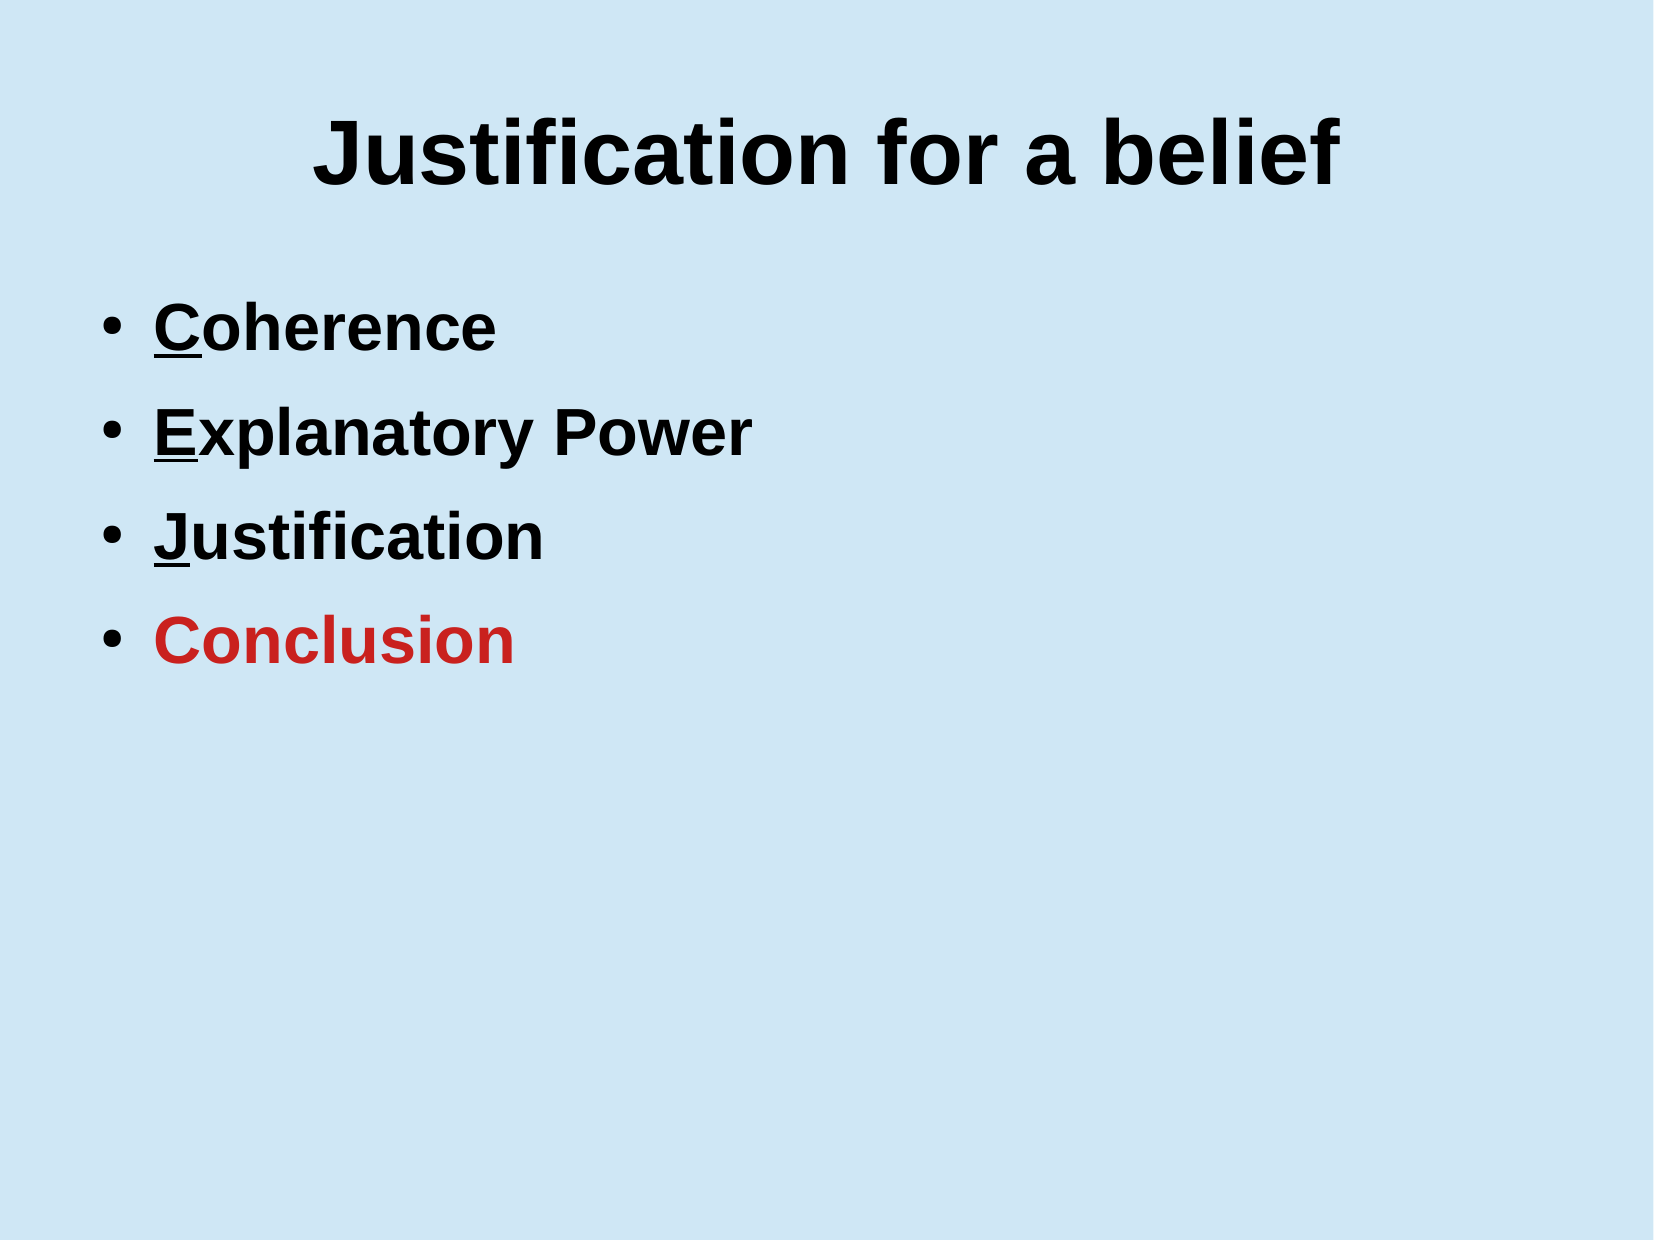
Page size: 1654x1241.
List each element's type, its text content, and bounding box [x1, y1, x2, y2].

title Justification for a belief [82, 49, 1571, 257]
list Coherence Explanatory Power Justification Conclusion [82, 290, 1571, 1010]
